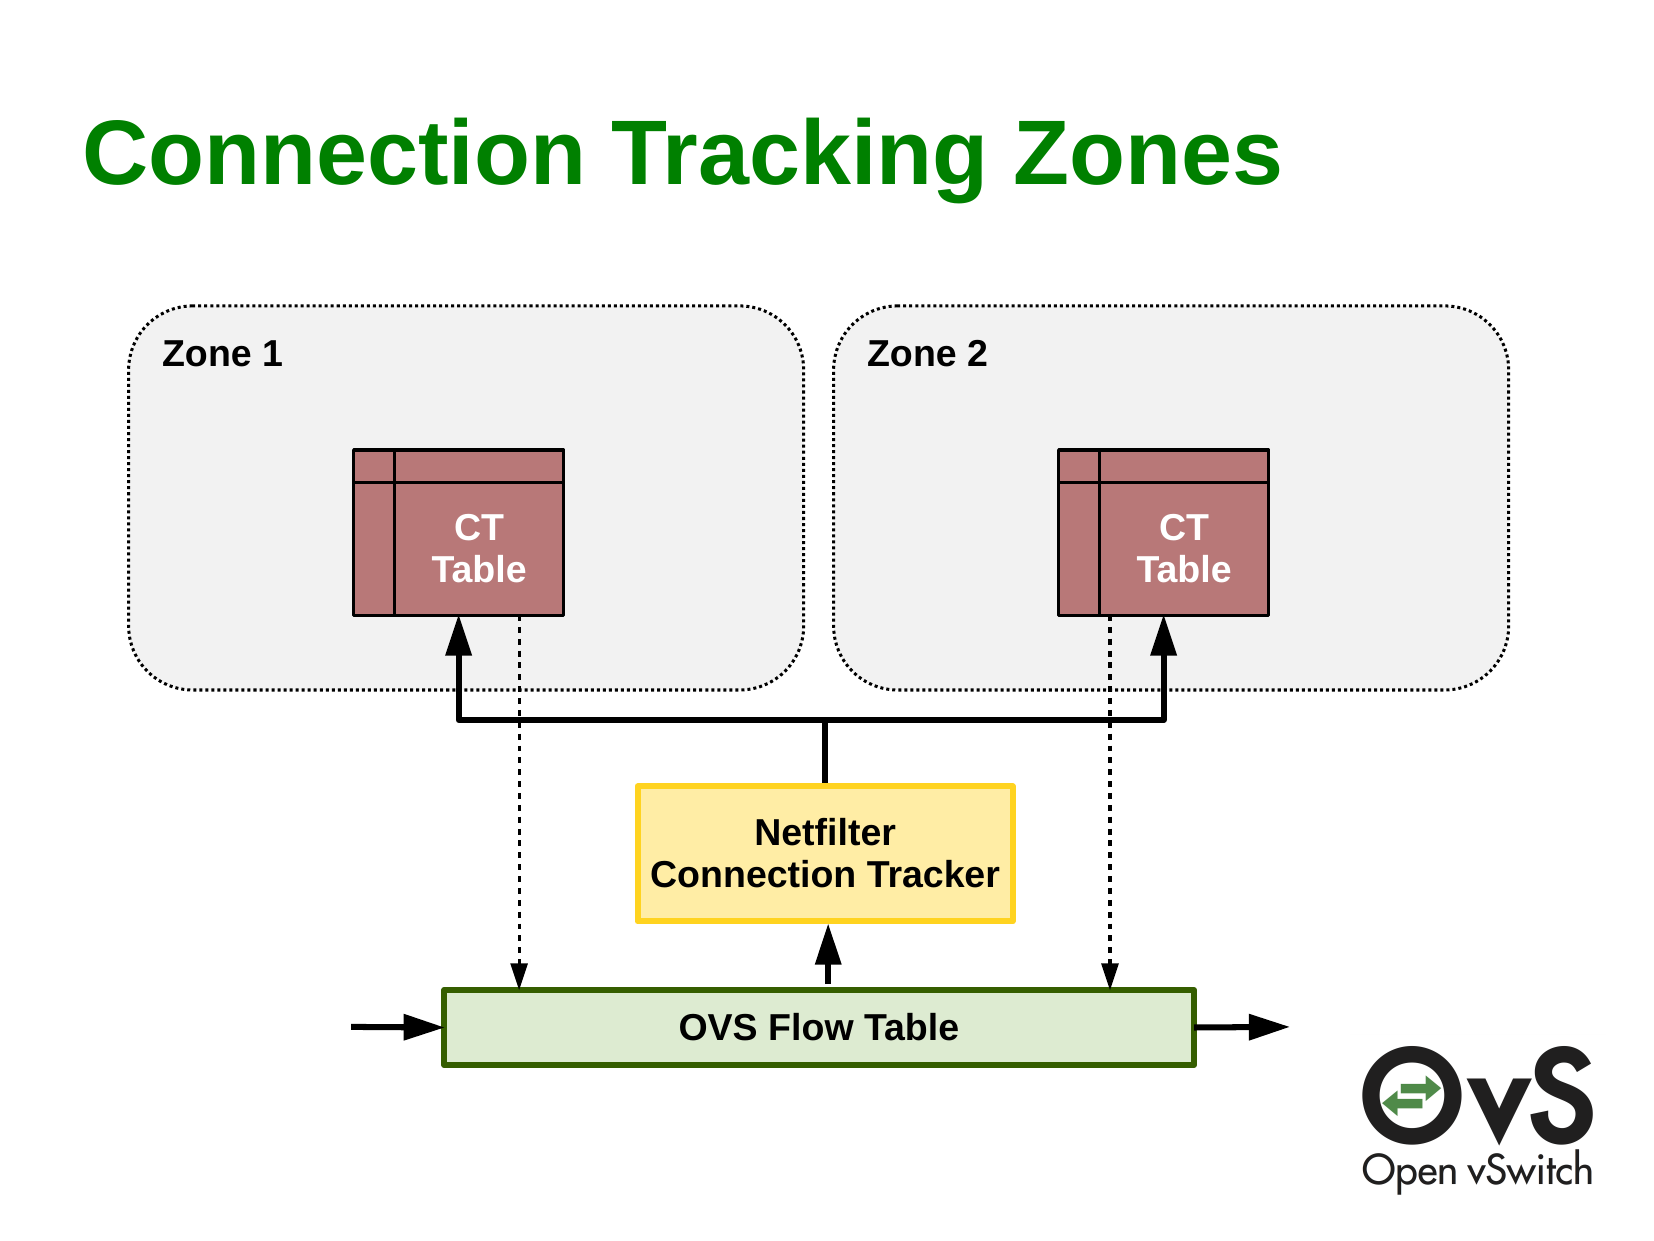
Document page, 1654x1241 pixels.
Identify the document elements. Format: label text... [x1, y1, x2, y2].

text_box Zone 2 [833, 305, 1509, 691]
text_box OVS Flow Table [444, 990, 1195, 1066]
text_box CT Table [353, 450, 564, 616]
text_box Netfilter Connection Tracker [637, 786, 1013, 922]
text_box Zone 1 [128, 305, 804, 691]
picture [1350, 1034, 1606, 1200]
text_box CT Table [1058, 450, 1269, 616]
title Connection Tracking Zones [82, 49, 1571, 257]
